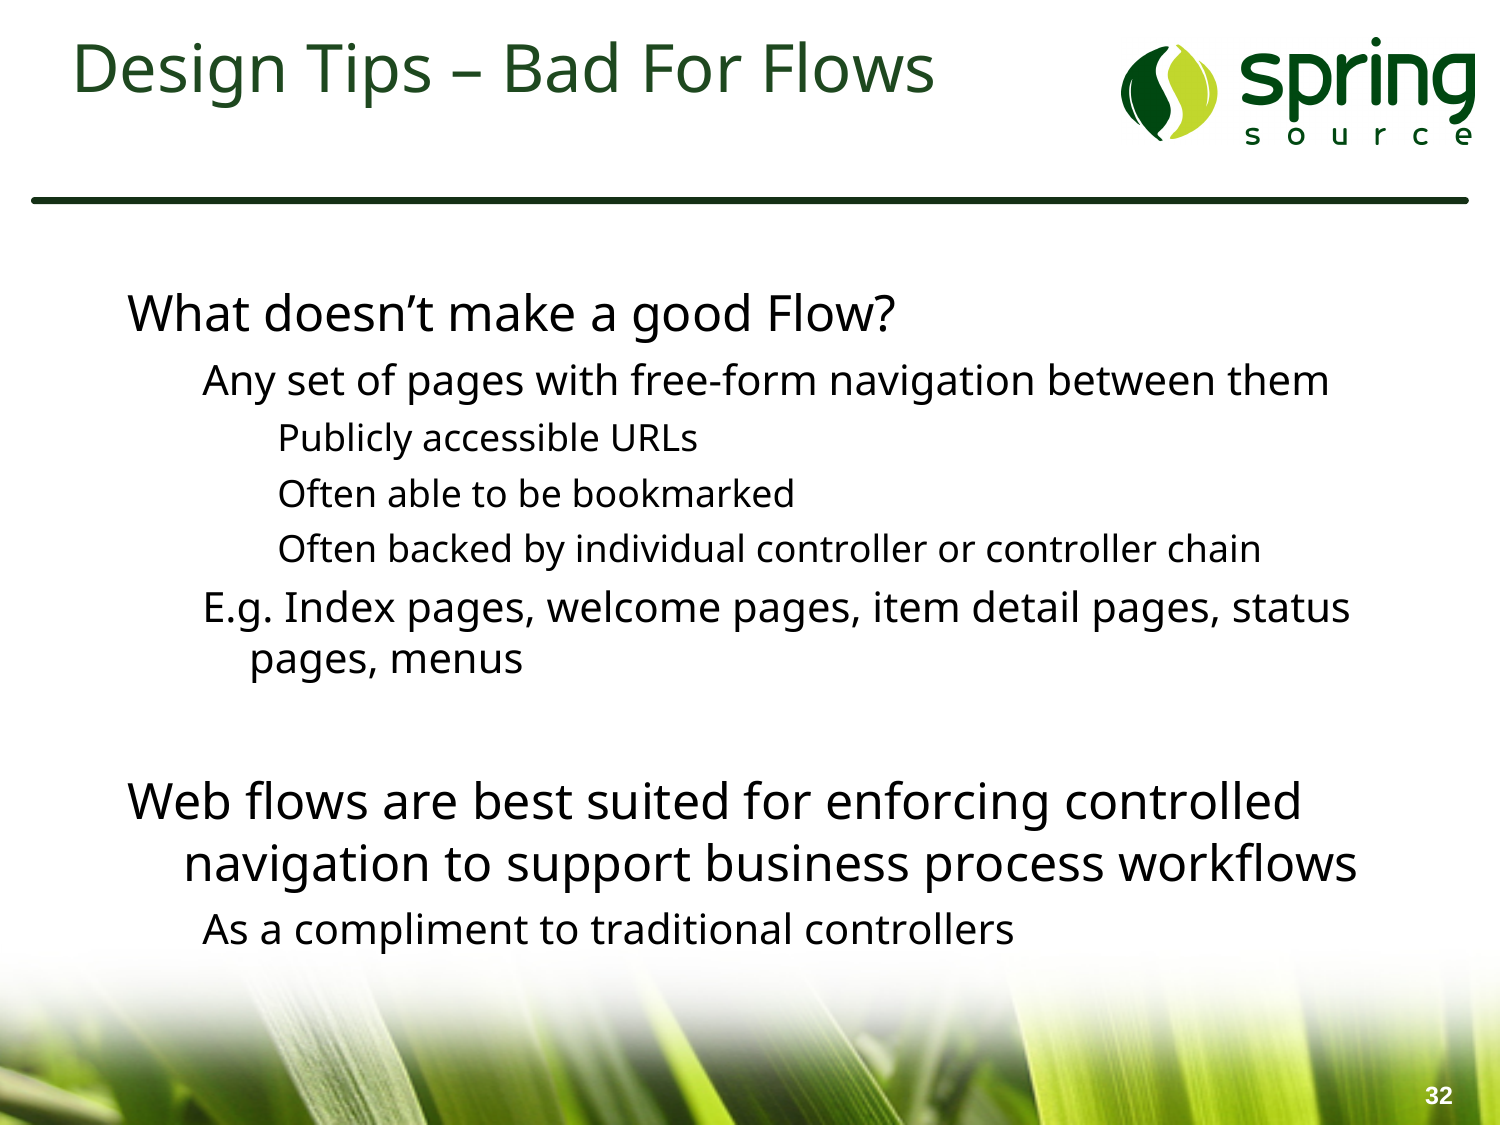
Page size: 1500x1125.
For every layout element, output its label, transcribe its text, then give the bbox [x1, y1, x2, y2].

list What doesn’t make a good Flow? Any set of pages with free-form navigation between them Publicly accessible URLs Often able to be bookmarked Often backed by individual controller or controller chain E.g. Index pages, welcome pages, item detail pages, status pages, menus Web flows are best suited for enforcing controlled navigation to support business process workflows As a compliment to traditional controllers [112, 275, 1388, 1008]
title Design Tips – Bad For Flows [56, 13, 1090, 177]
picture [0, 944, 1500, 1125]
picture [1121, 37, 1475, 145]
